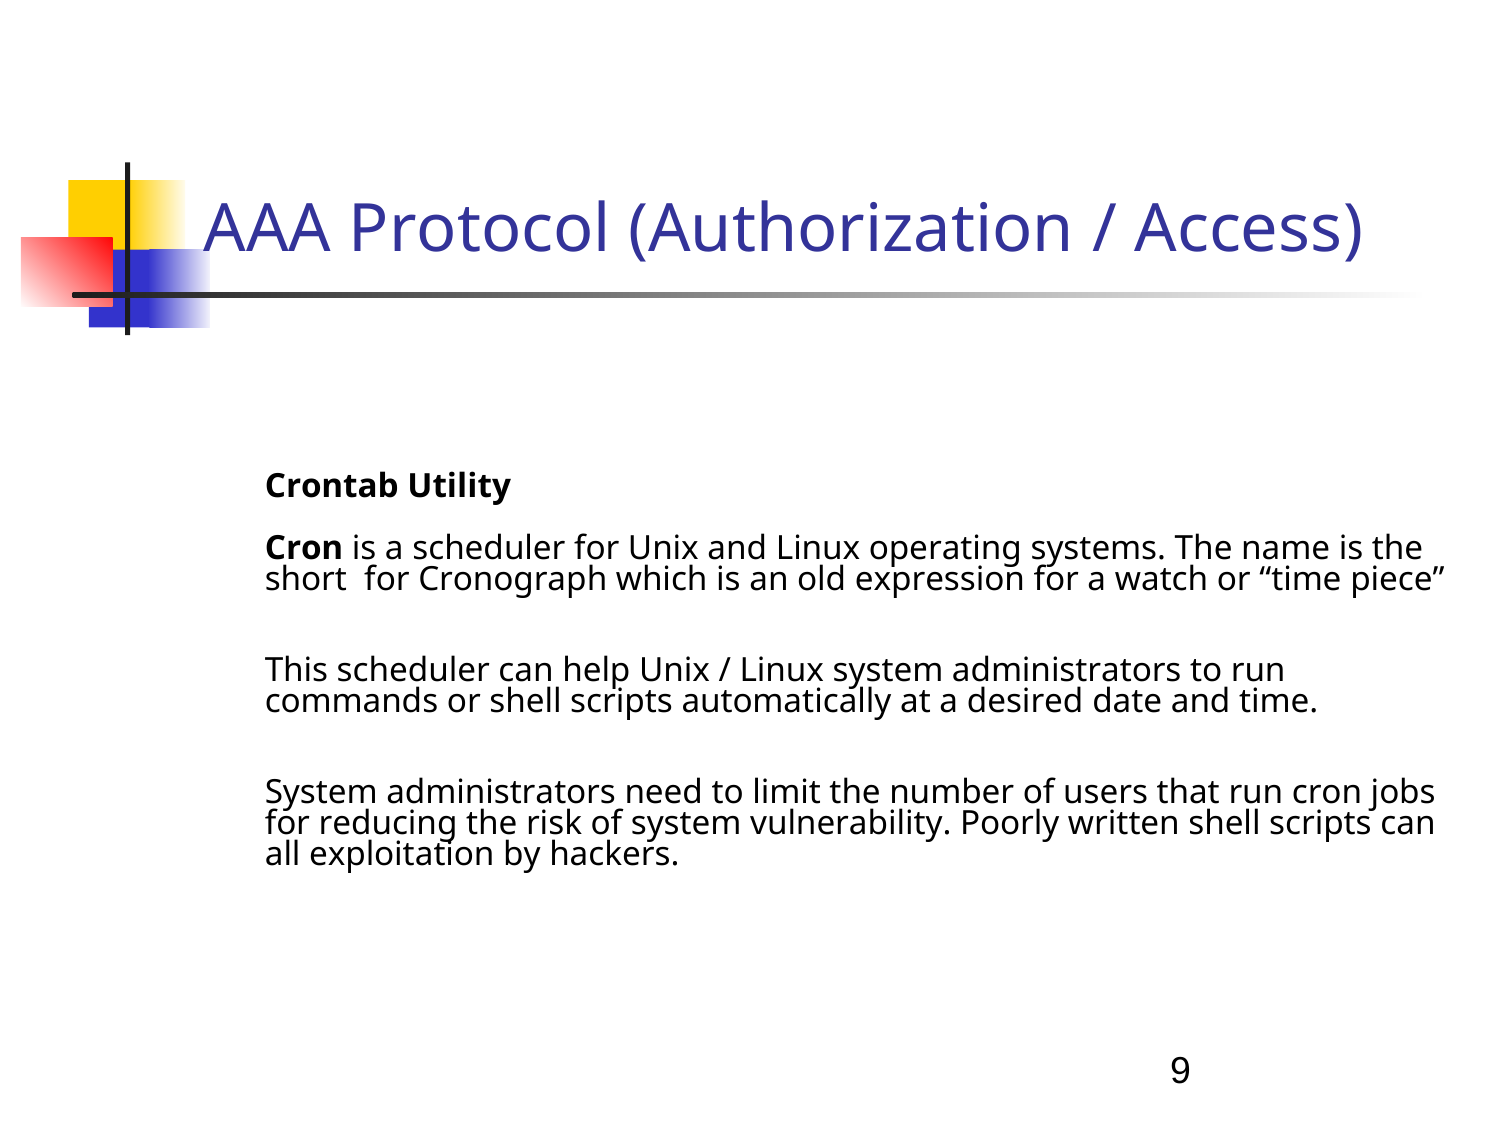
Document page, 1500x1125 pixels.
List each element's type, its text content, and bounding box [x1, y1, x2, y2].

list Crontab Utility Cron is a scheduler for Unix and Linux operating systems. The name is the short for Cronograph which is an old expression for a watch or “time piece” This scheduler can help Unix / Linux system administrators to run commands or shell scripts automatically at a desired date and time. System administrators need to limit the number of users that run cron jobs for reducing the risk of system vulnerability. Poorly written shell scripts can all exploitation by hackers. [193, 331, 1469, 1007]
title AAA Protocol (Authorization / Access) [188, 35, 1468, 276]
